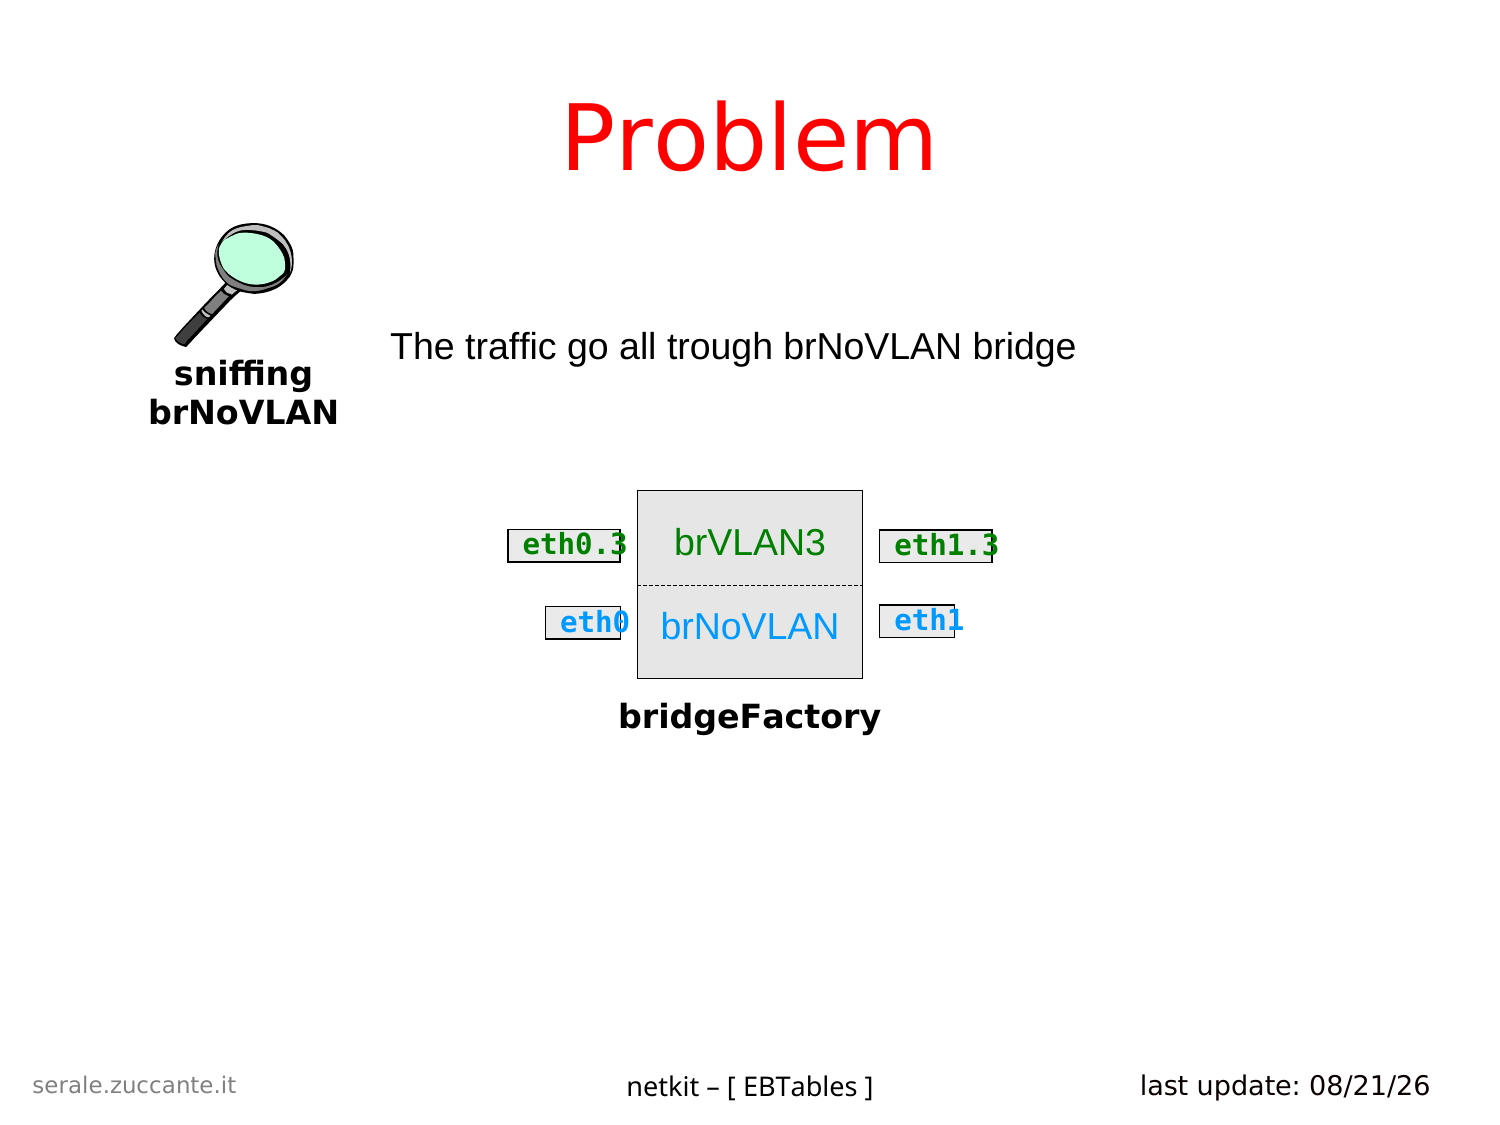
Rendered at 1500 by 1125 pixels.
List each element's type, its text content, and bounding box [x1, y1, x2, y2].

title Problem [75, 28, 1426, 250]
text_box [174, 223, 294, 347]
text_box eth1.3 [879, 530, 993, 563]
text_box bridgeFactory [600, 690, 901, 744]
text_box eth0.3 [507, 529, 621, 562]
text_box The traffic go all trough brNoVLAN bridge [375, 318, 1095, 376]
text_box sniffing brNoVLAN [127, 347, 361, 440]
text_box eth1 [879, 605, 955, 638]
text_box eth0 [545, 606, 621, 639]
text_box brVLAN3 brNoVLAN [637, 490, 863, 679]
